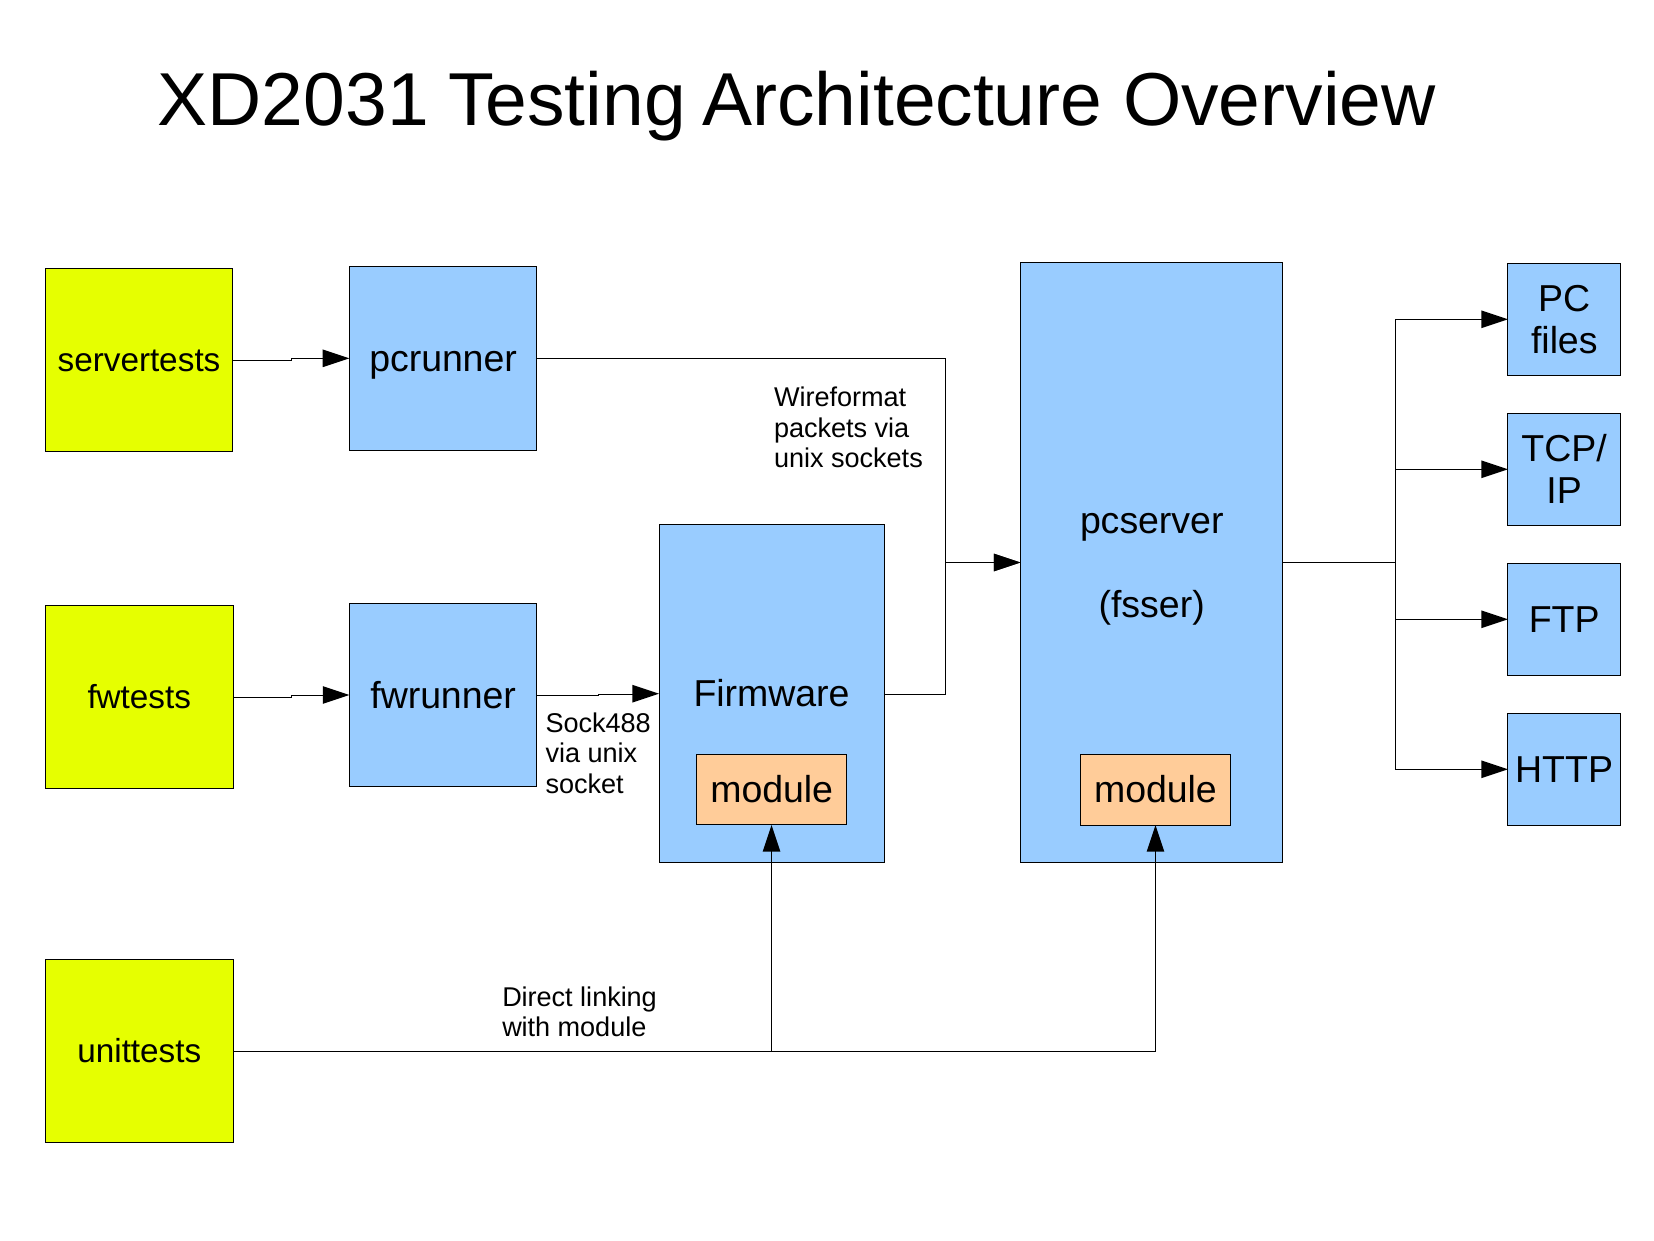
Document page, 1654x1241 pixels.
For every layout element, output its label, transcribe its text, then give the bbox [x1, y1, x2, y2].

text_box pcserver (fsser) [1020, 262, 1283, 863]
text_box TCP/ IP [1507, 413, 1621, 526]
text_box module [1080, 754, 1231, 826]
text_box pcrunner [349, 266, 537, 451]
text_box Direct linking with module [487, 974, 672, 1051]
text_box FTP [1507, 563, 1621, 676]
text_box unittests [45, 959, 234, 1143]
text_box PC files [1507, 263, 1621, 376]
text_box module [696, 754, 847, 825]
text_box Sock488 via unix socket [530, 700, 666, 807]
title XD2031 Testing Architecture Overview [53, 49, 1542, 151]
text_box servertests [45, 268, 233, 452]
text_box fwrunner [349, 603, 537, 787]
text_box fwtests [45, 605, 234, 789]
text_box Firmware [659, 524, 885, 863]
text_box Wireformat packets via unix sockets [759, 375, 938, 481]
text_box HTTP [1507, 713, 1621, 826]
